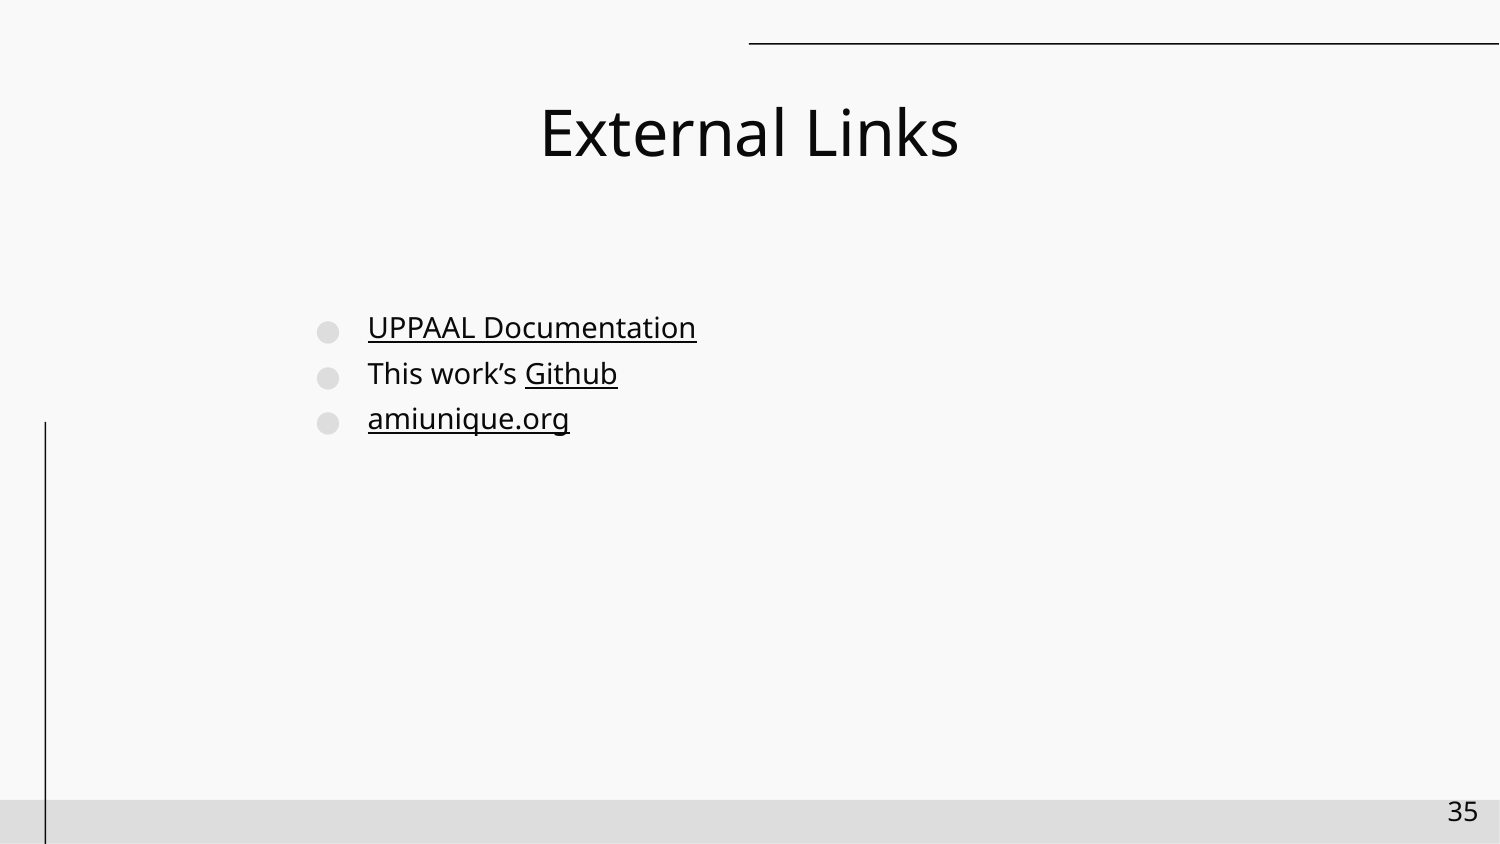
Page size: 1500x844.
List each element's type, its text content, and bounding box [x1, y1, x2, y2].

list UPPAAL Documentation This work’s Github amiunique.org [277, 288, 1223, 632]
title External Links [116, 77, 1383, 168]
slide_number <number> [1403, 779, 1494, 844]
